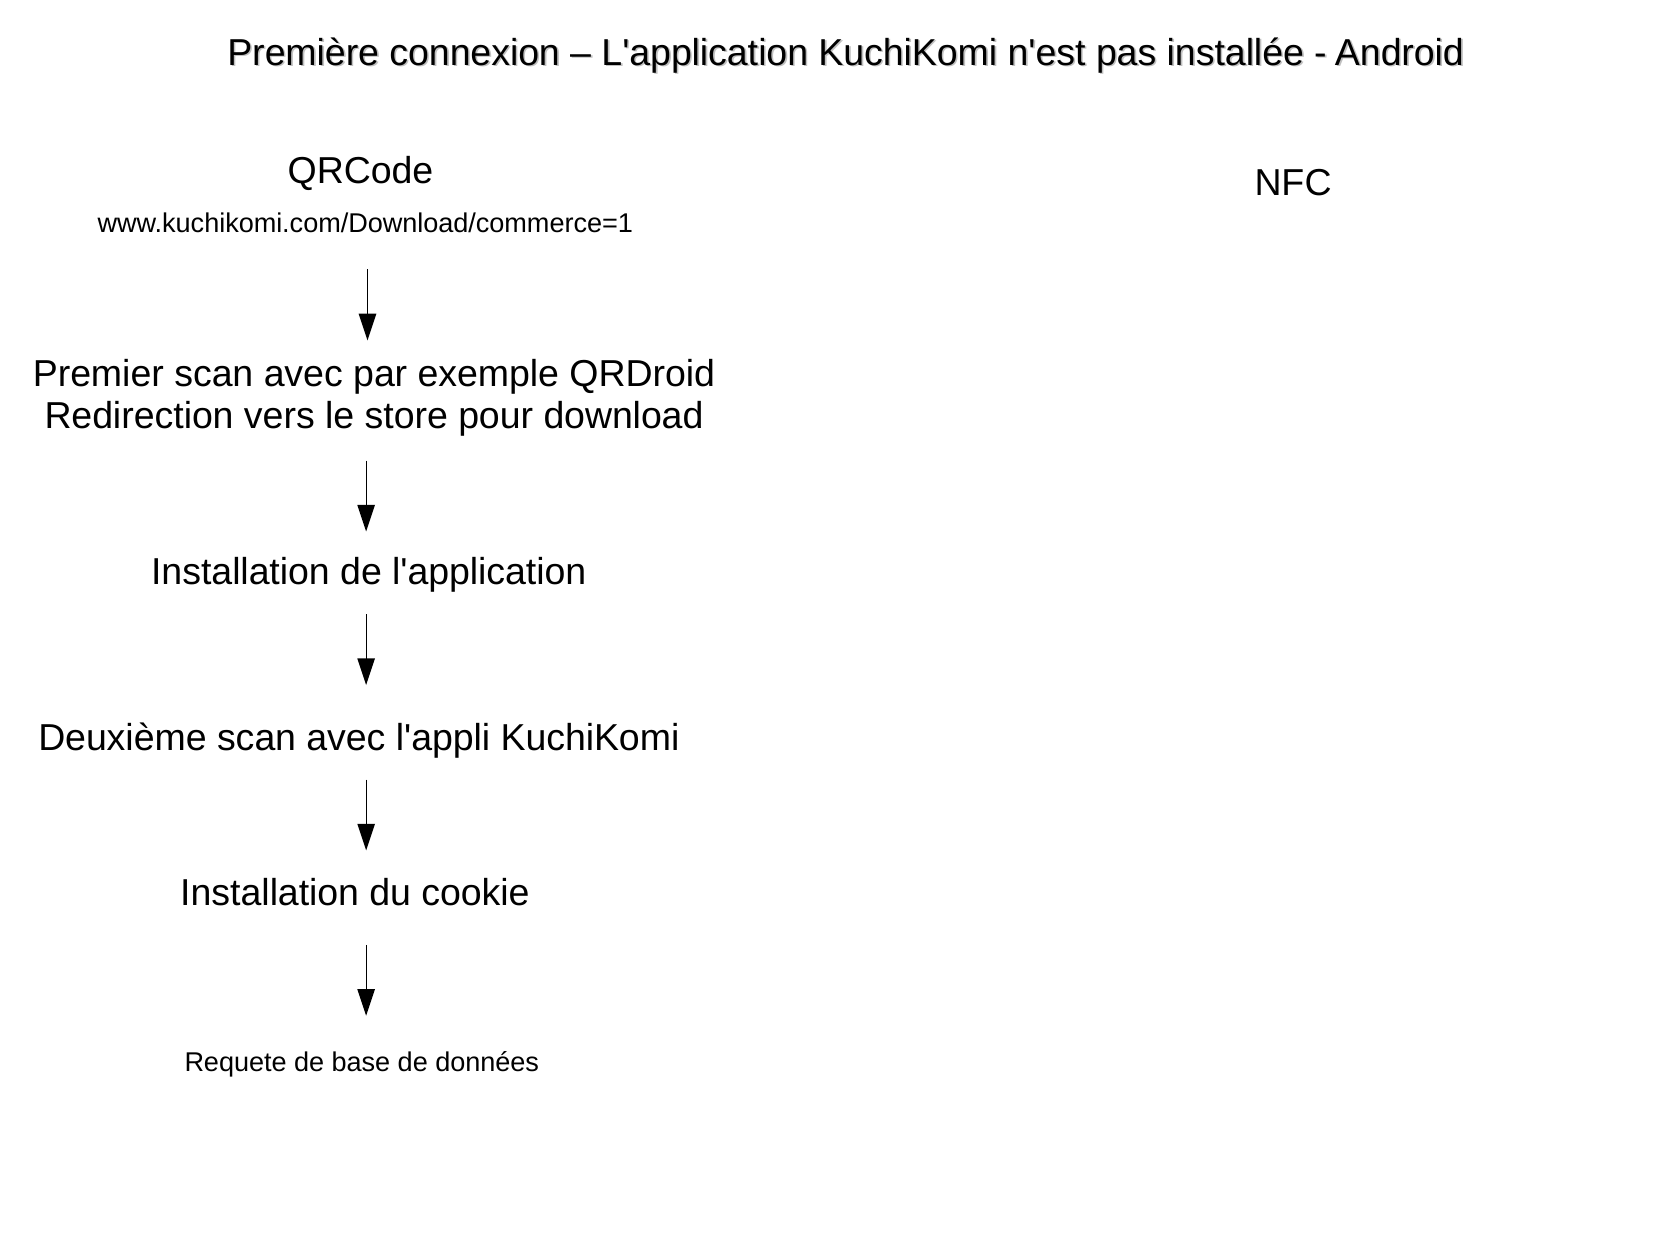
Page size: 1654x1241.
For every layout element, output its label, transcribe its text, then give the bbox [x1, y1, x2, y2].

text_box NFC [1239, 153, 1347, 211]
text_box www.kuchikomi.com/Download/commerce=1 [82, 200, 650, 246]
text_box Première connexion – L'application KuchiKomi n'est pas installée - Android [212, 23, 1483, 81]
text_box Premier scan avec par exemple QRDroid Redirection vers le store pour download [18, 344, 732, 444]
text_box Installation de l'application [136, 543, 603, 601]
text_box Requete de base de données [169, 1039, 556, 1085]
text_box Deuxième scan avec l'appli KuchiKomi [23, 708, 697, 766]
text_box Installation du cookie [165, 864, 546, 922]
text_box QRCode [273, 141, 449, 199]
